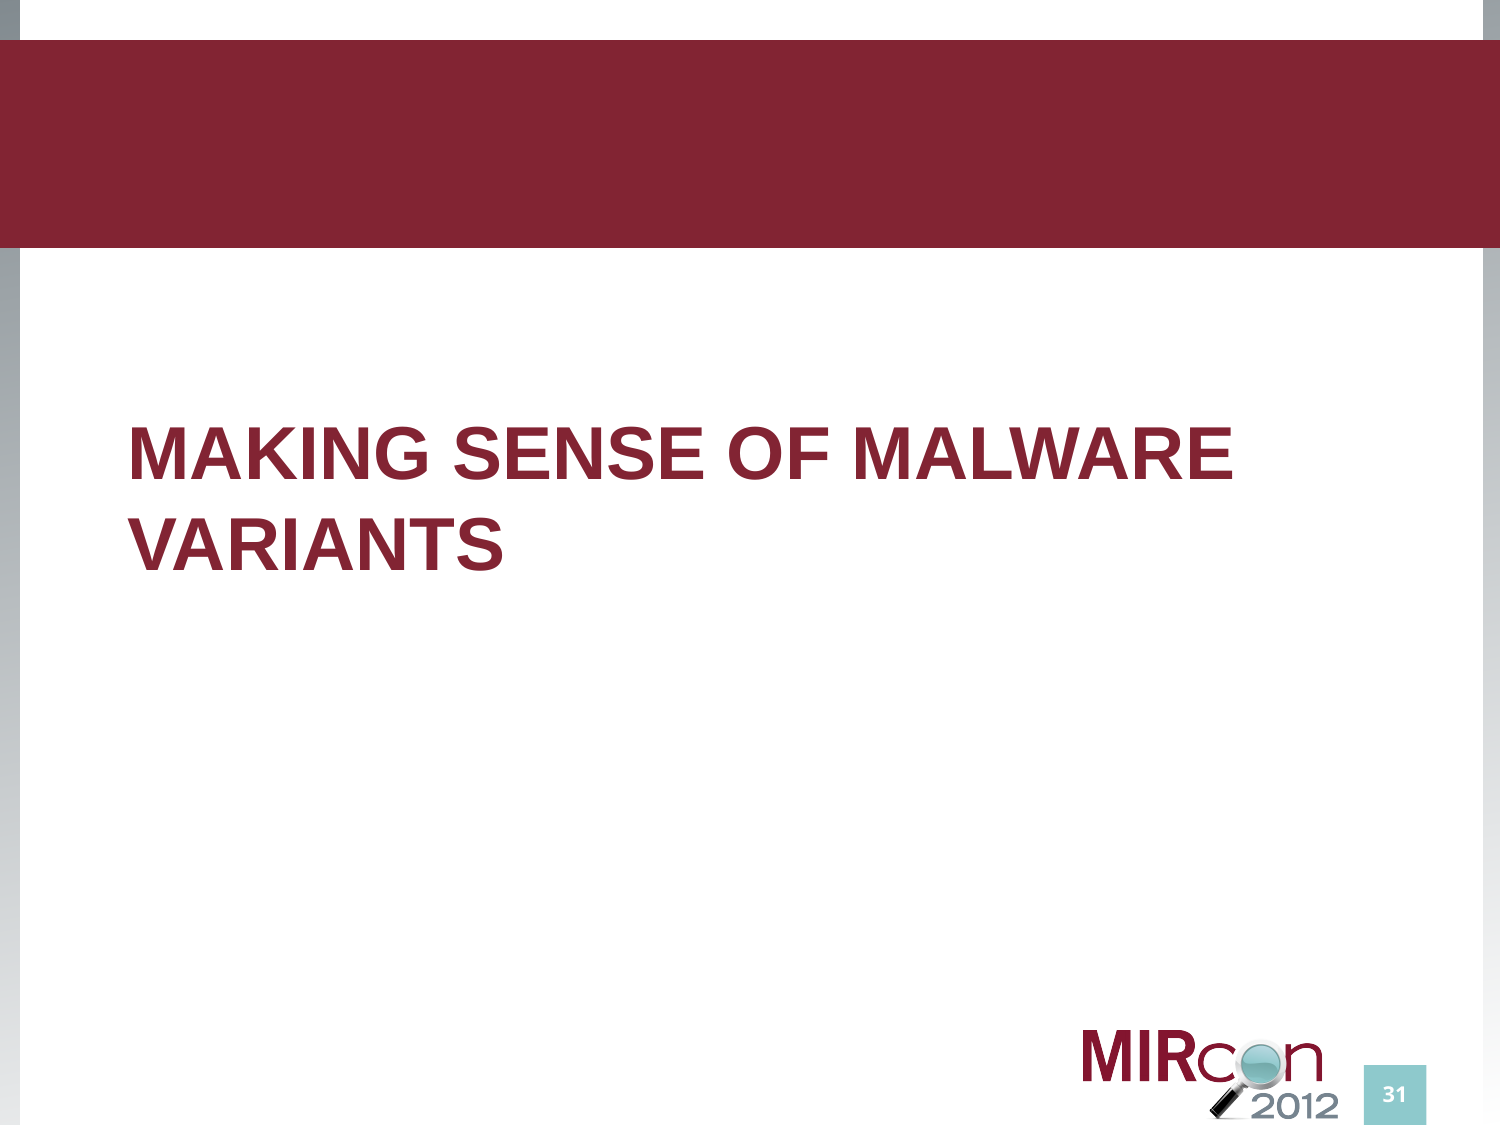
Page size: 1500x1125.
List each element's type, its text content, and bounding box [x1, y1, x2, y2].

title Making Sense of Malware Variants [112, 346, 1388, 601]
